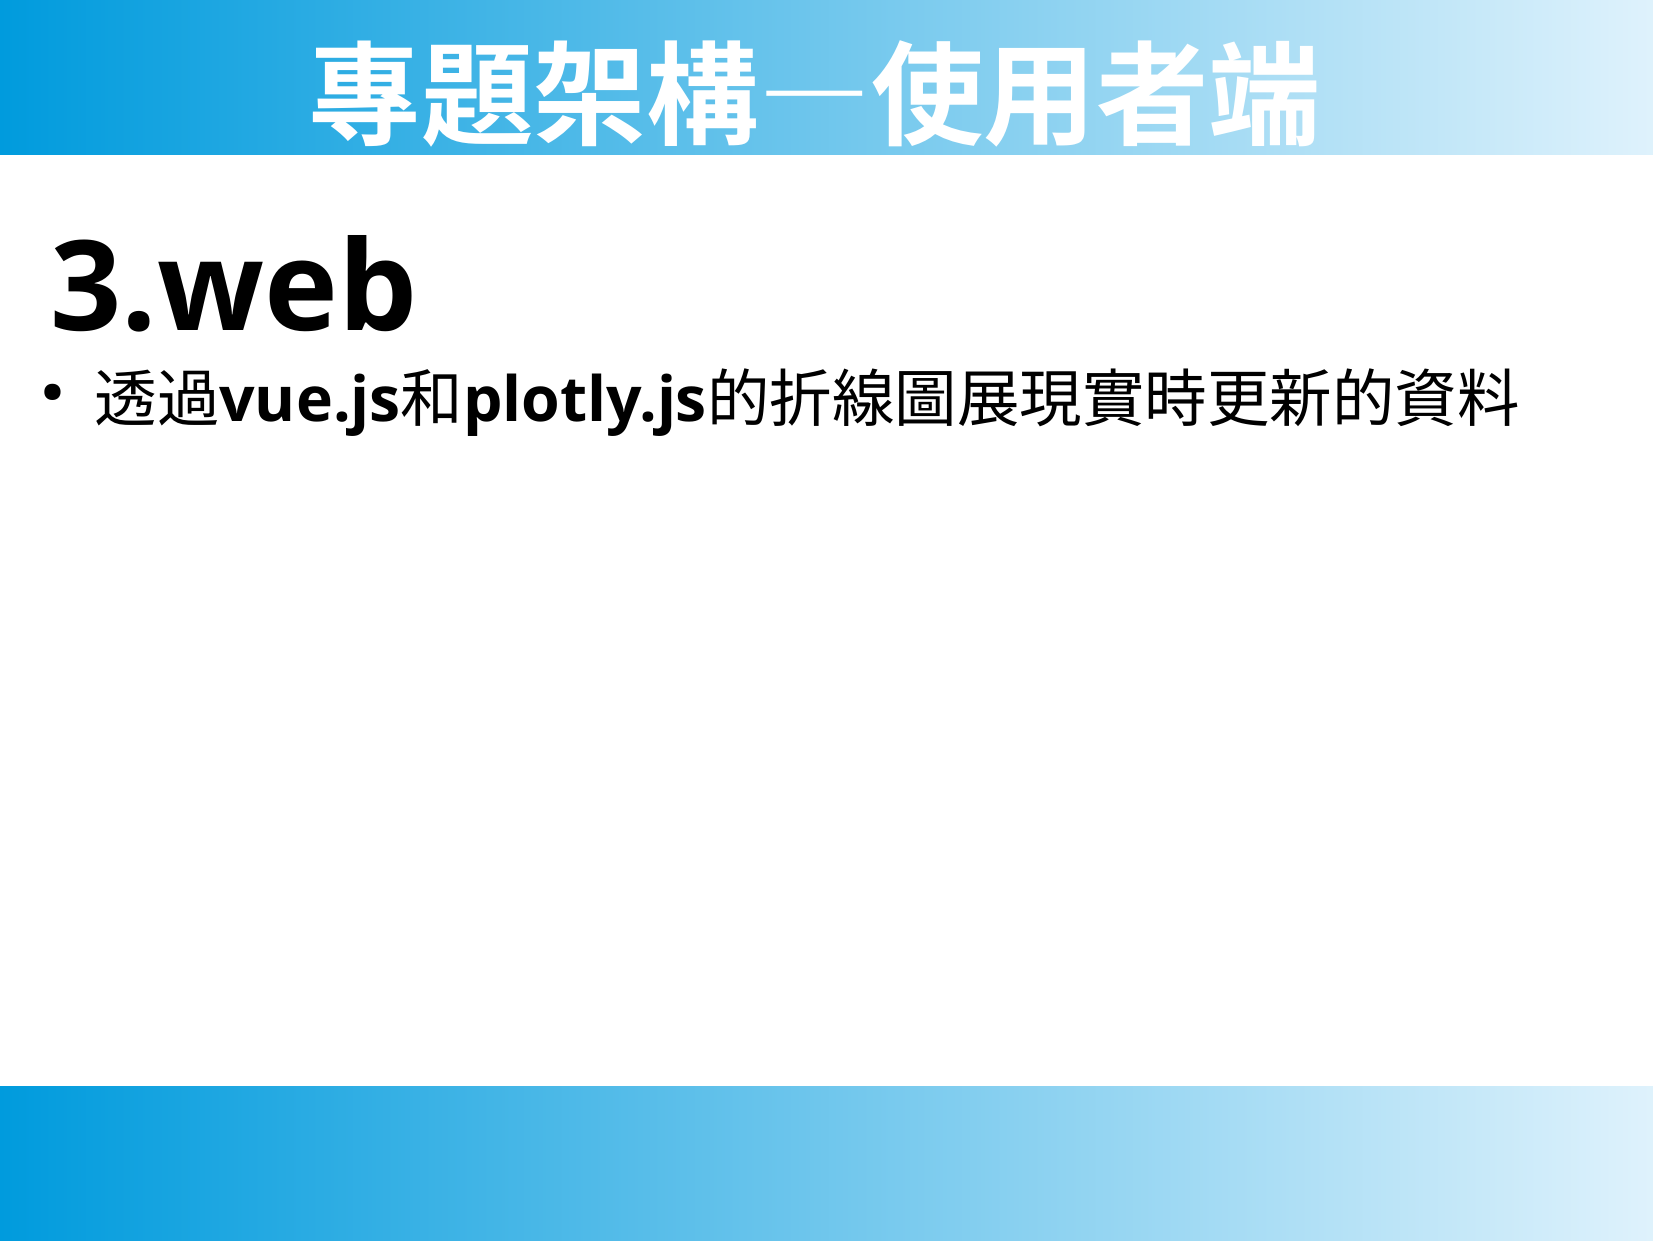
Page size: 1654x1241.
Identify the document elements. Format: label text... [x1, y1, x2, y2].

title 專題架構―使用者端 [70, 23, 1560, 152]
list 透過vue.js和plotly.js的折線圖展現實時更新的資料 [23, 348, 1619, 485]
text_box 3.web [35, 188, 1300, 349]
